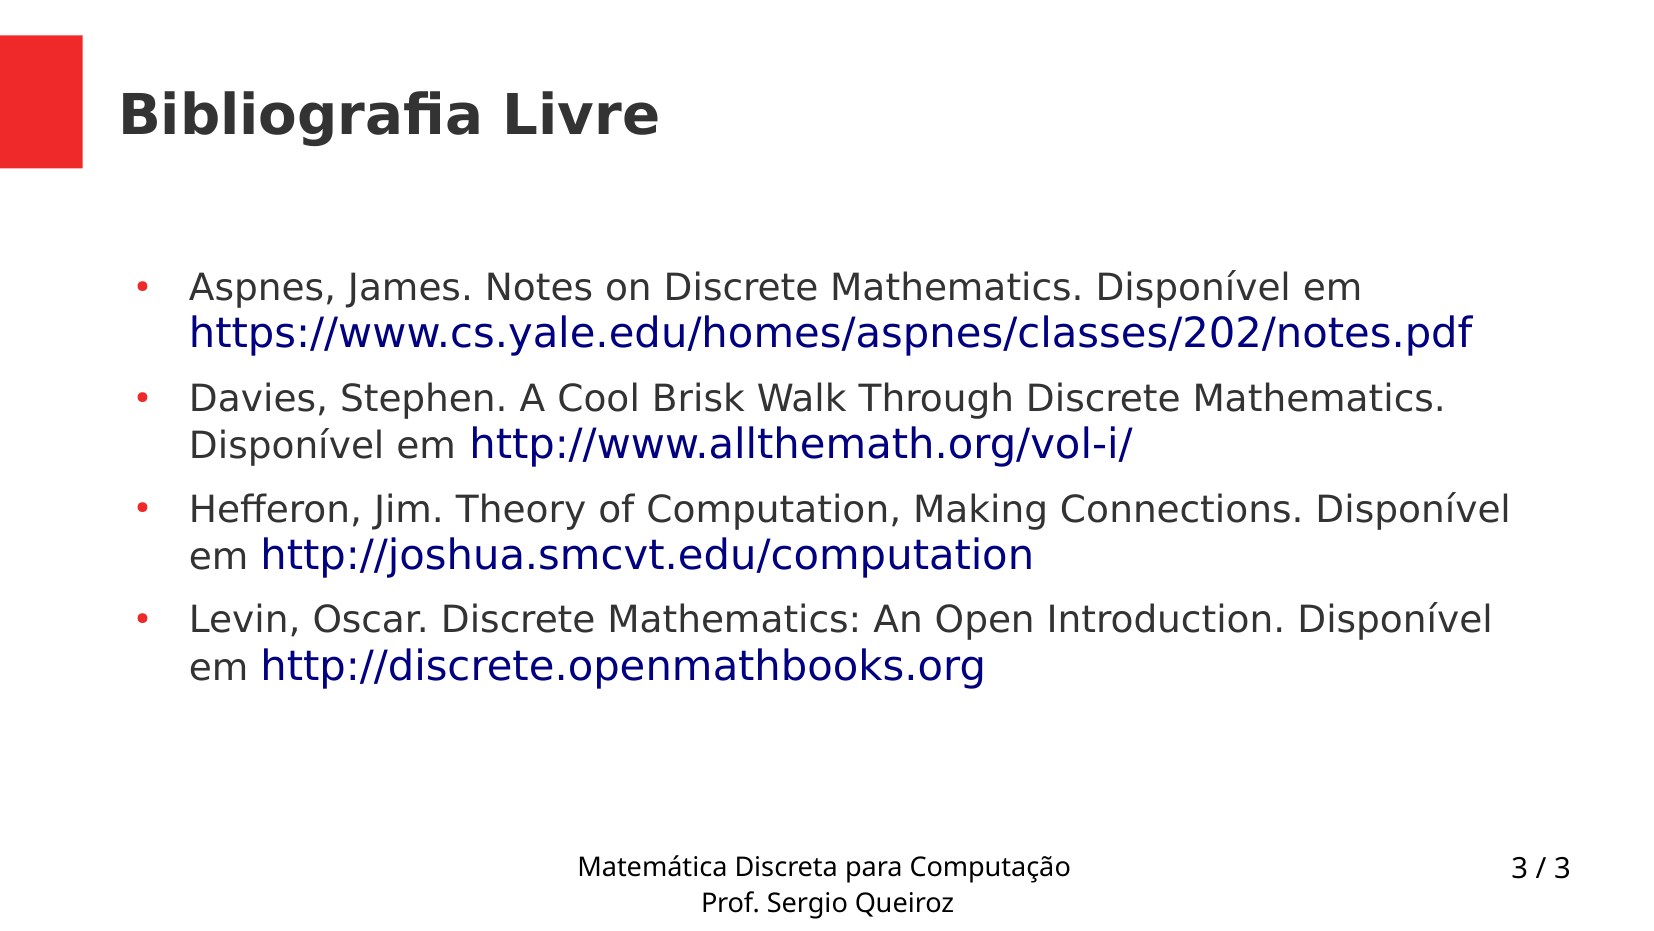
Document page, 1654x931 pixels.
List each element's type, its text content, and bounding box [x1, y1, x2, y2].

list Aspnes, James. Notes on Discrete Mathematics. Disponível em https://www.cs.yale.edu/homes/aspnes/classes/202/notes.pdf Davies, Stephen. A Cool Brisk Walk Through Discrete Mathematics. Disponível em http://www.allthemath.org/vol-i/ Hefferon, Jim. Theory of Computation, Making Connections. Disponível em http://joshua.smcvt.edu/computation Levin, Oscar. Discrete Mathematics: An Open Introduction. Disponível em http://discrete.openmathbooks.org [118, 265, 1536, 806]
title Bibliografia Livre [118, 37, 1571, 193]
